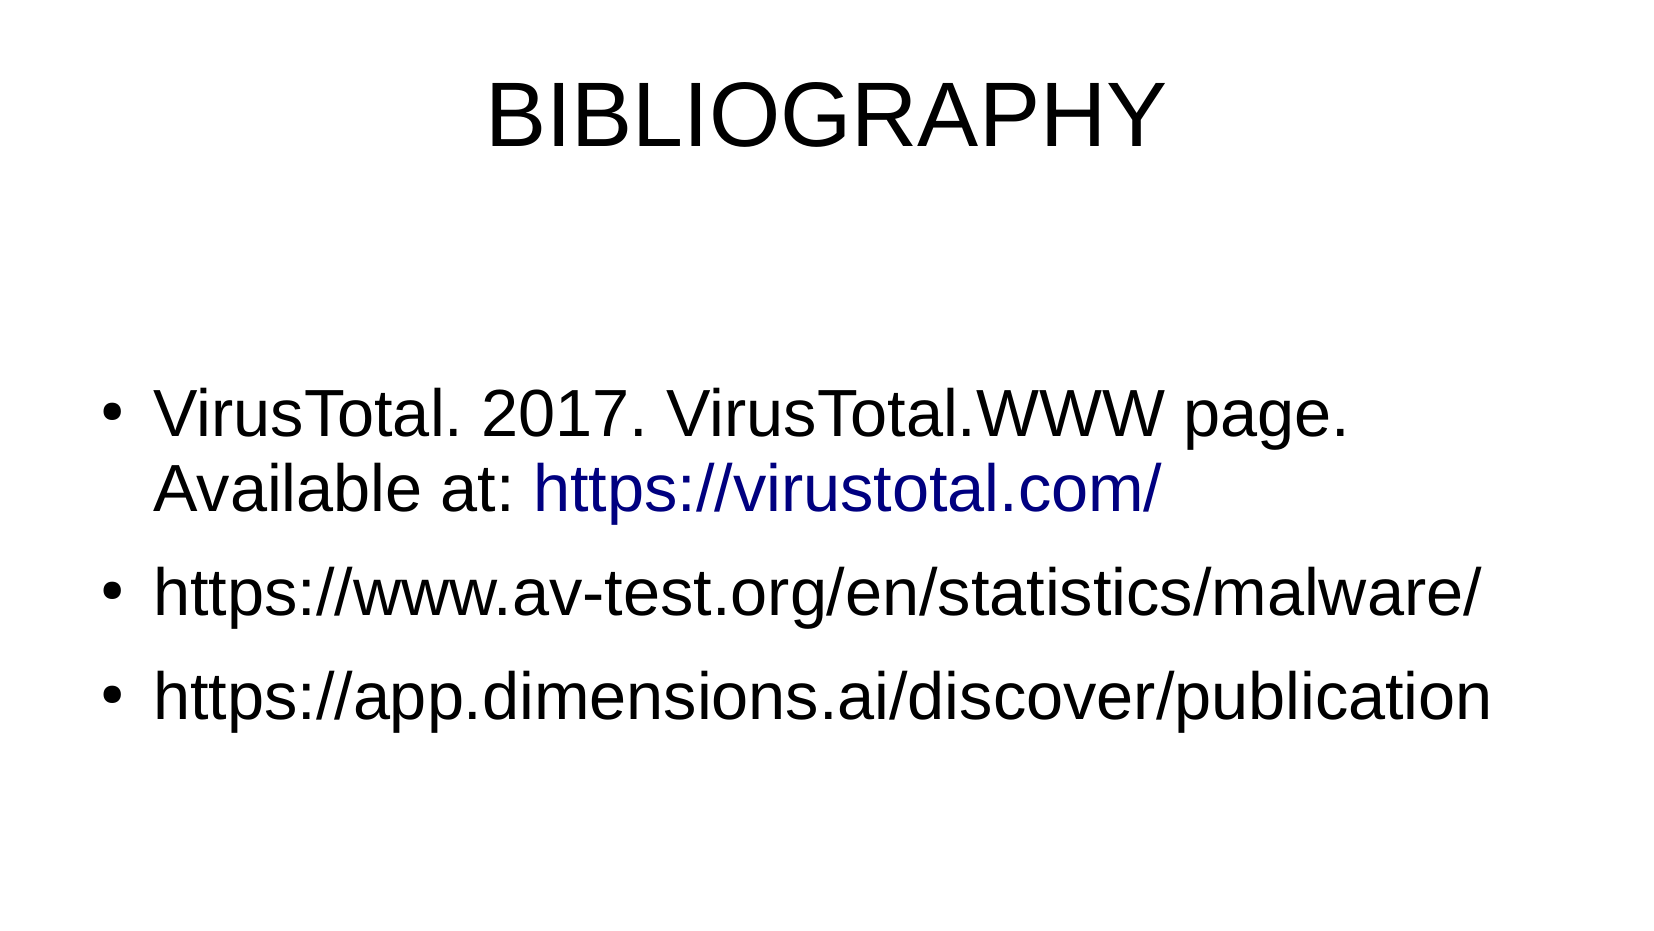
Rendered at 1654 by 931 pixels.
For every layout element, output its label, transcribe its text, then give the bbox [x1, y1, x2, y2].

title BIBLIOGRAPHY [82, 37, 1571, 193]
list VirusTotal. 2017. VirusTotal.WWW page. Available at: https://virustotal.com/ https://www.av-test.org/en/statistics/malware/ https://app.dimensions.ai/discover/publication [82, 271, 1571, 812]
